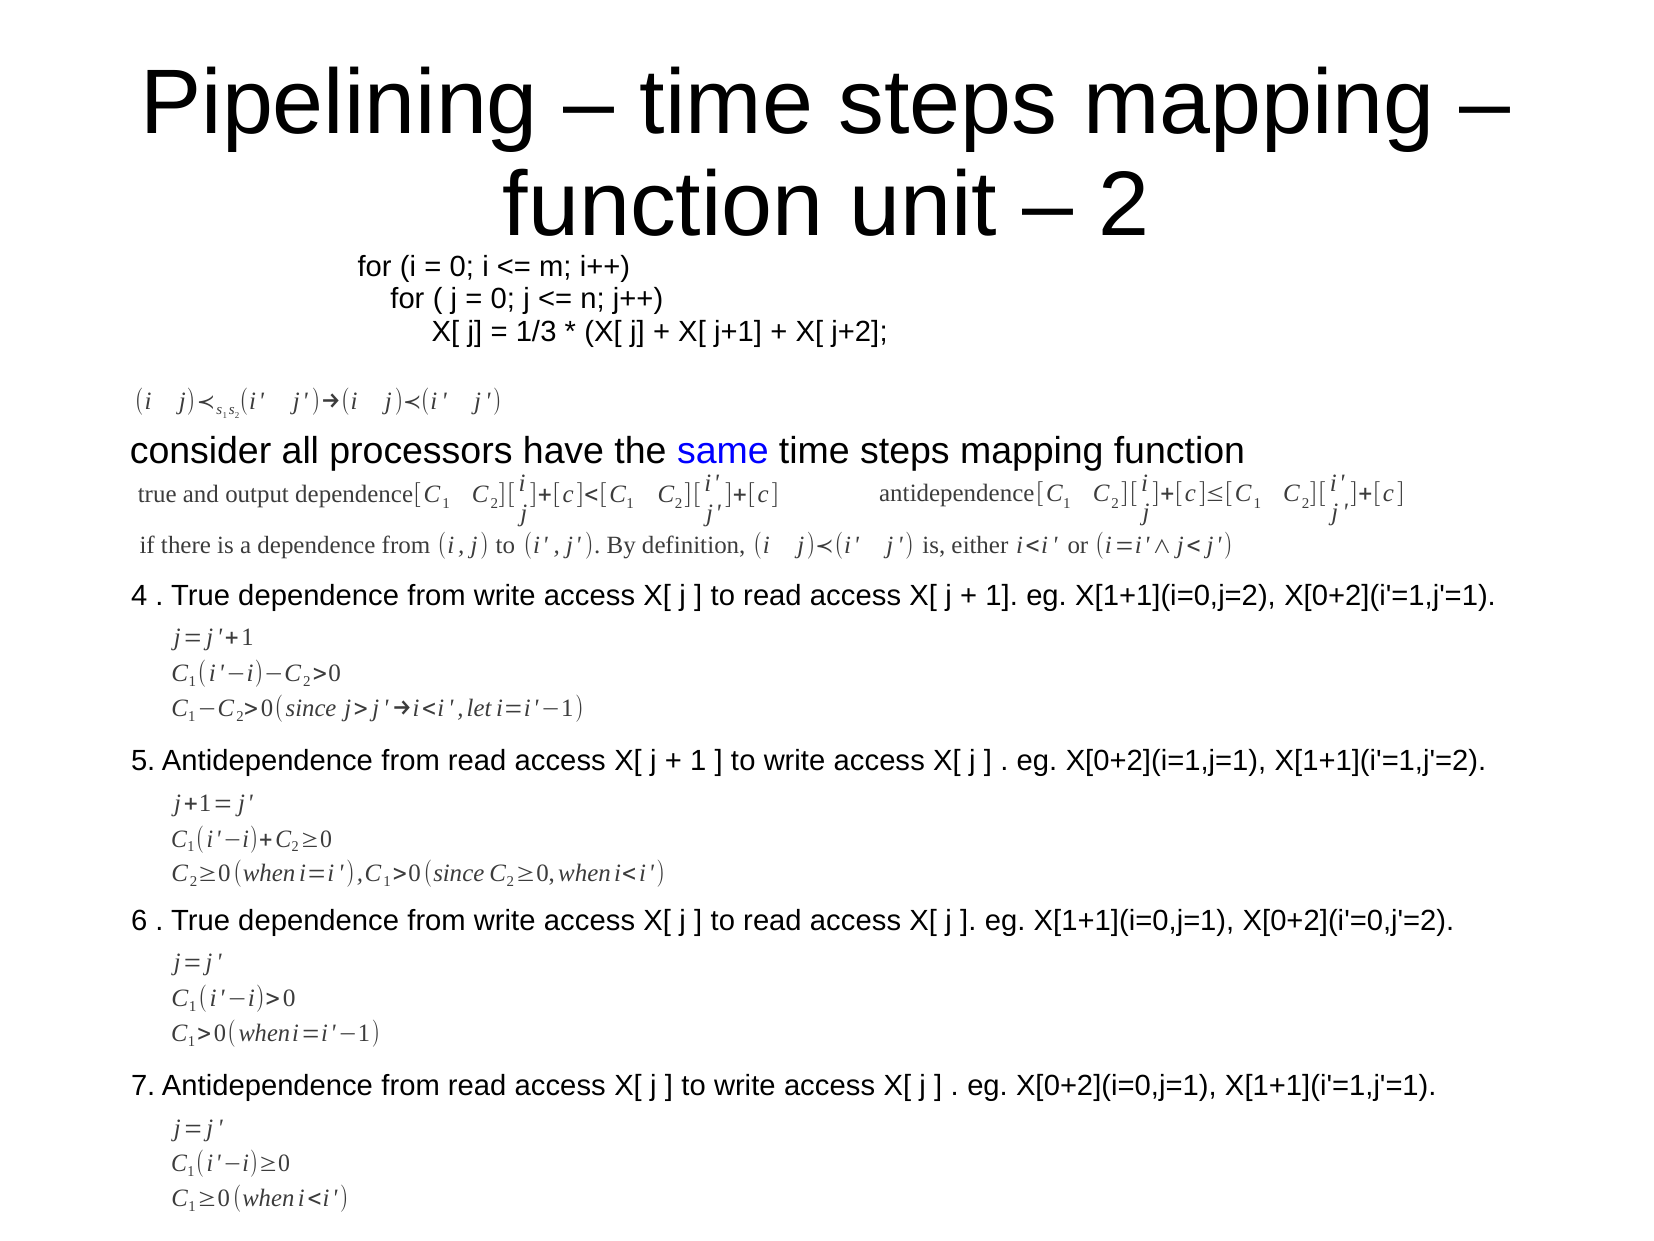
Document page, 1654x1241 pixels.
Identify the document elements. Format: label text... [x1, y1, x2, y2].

chart [165, 858, 671, 891]
text_box 4 . True dependence from write access X[ j ] to read access X[ j + 1]. eg. X[1+1](i=0,j=2), X[0+2](i'=1,j'=1). [116, 571, 1557, 646]
chart [165, 823, 339, 856]
chart [130, 469, 785, 527]
chart [164, 1114, 231, 1142]
chart [165, 1183, 355, 1216]
text_box 5. Antidependence from read access X[ j + 1 ] to write access X[ j ] . eg. X[0+2](i=1,j=1), X[1+1](i'=1,j'=2). [116, 736, 1542, 794]
title Pipelining – time steps mapping – function unit – 2 [82, 49, 1571, 257]
chart [165, 1148, 297, 1181]
text_box for (i = 0; i <= m; i++) for ( j = 0; j <= n; j++) X[ j] = 1/3 * (X[ j] + X[ j+1] + X[ j+2]; [342, 242, 1177, 378]
text_box 6 . True dependence from write access X[ j ] to read access X[ j ]. eg. X[1+1](i=0,j=1), X[0+2](i'=0,j'=2). [116, 896, 1557, 970]
chart [165, 658, 348, 691]
chart [165, 693, 590, 726]
text_box consider all processors have the same time steps mapping function [115, 421, 1306, 479]
chart [165, 983, 303, 1016]
chart [164, 624, 260, 652]
chart [128, 384, 508, 421]
chart [133, 469, 1411, 561]
chart [164, 789, 261, 818]
chart [164, 948, 229, 977]
chart [165, 1017, 386, 1050]
text_box 7. Antidependence from read access X[ j ] to write access X[ j ] . eg. X[0+2](i=0,j=1), X[1+1](i'=1,j'=1). [116, 1061, 1542, 1119]
